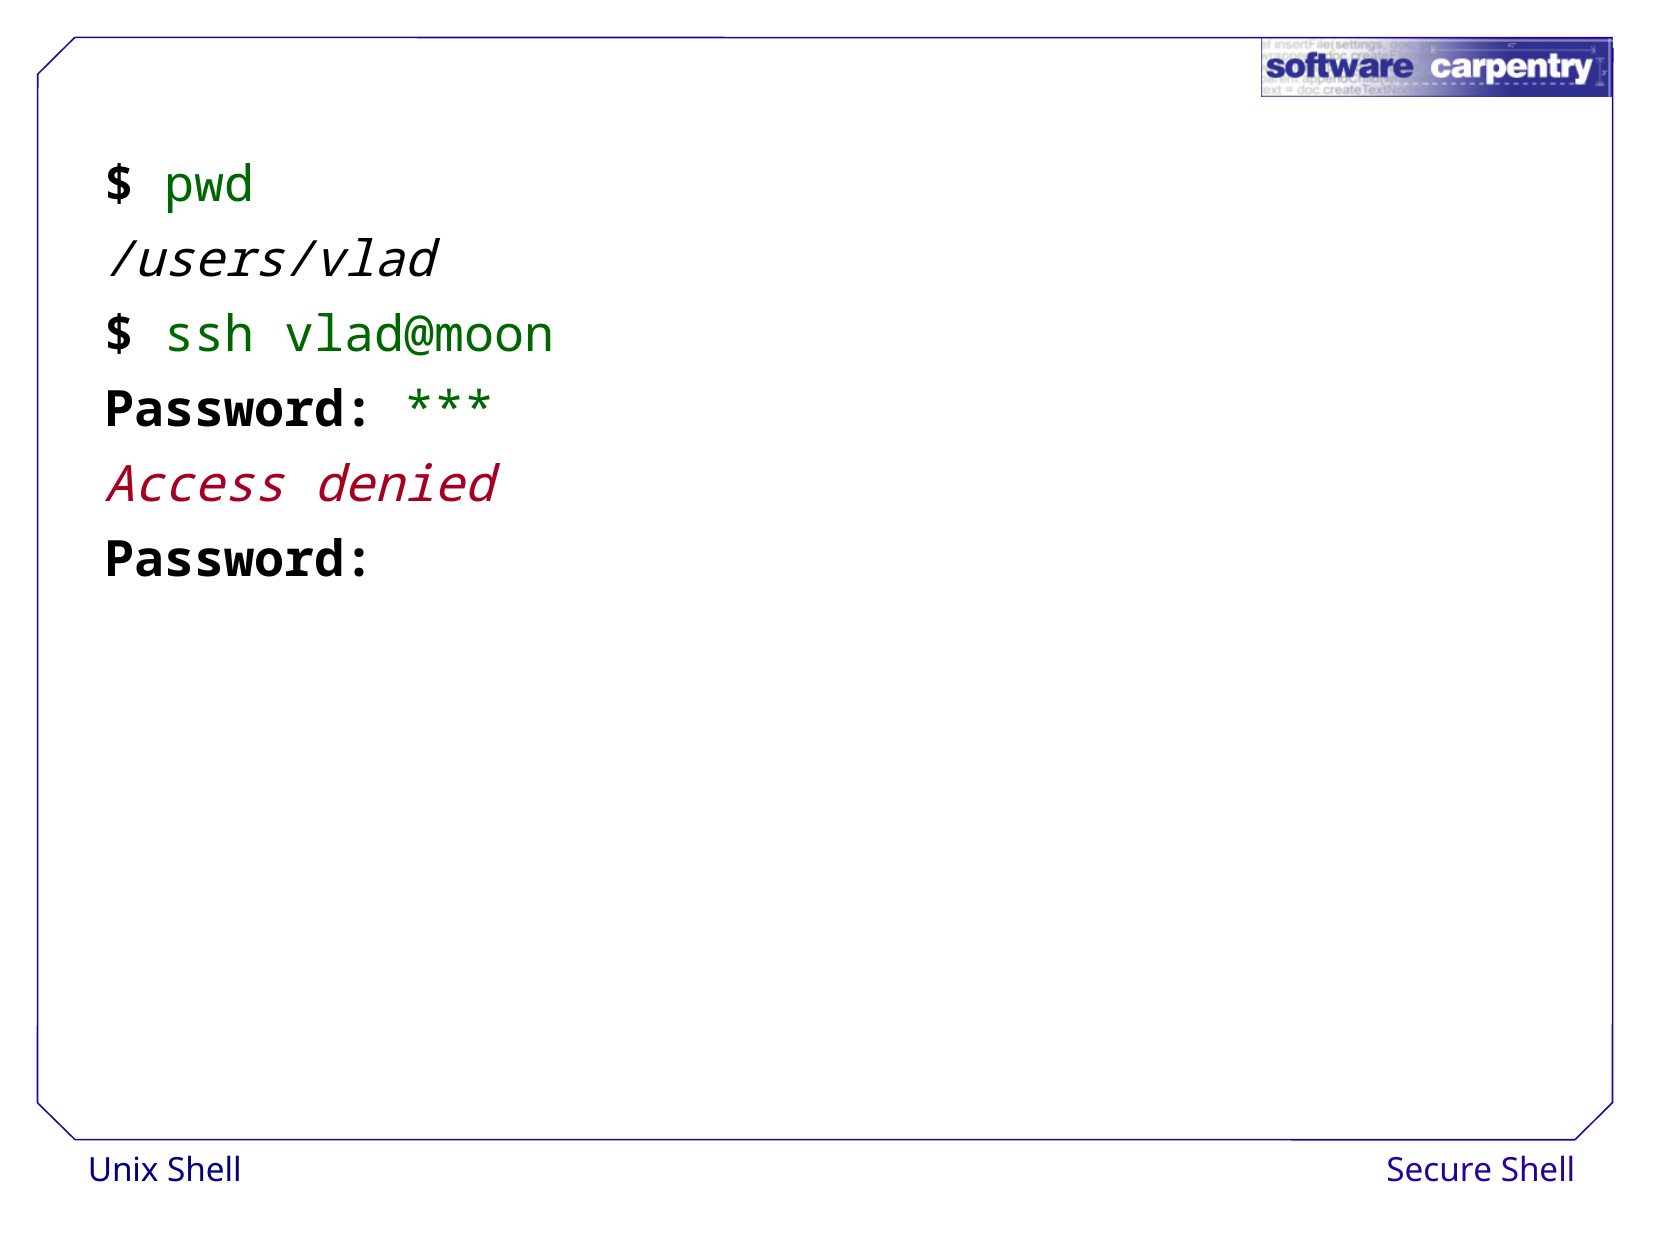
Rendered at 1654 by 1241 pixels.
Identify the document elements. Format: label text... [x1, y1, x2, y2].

text_box $ pwd /users/vlad $ ssh vlad@moon Password: *** Access denied Password: [89, 128, 1512, 1121]
picture [1261, 39, 1613, 97]
